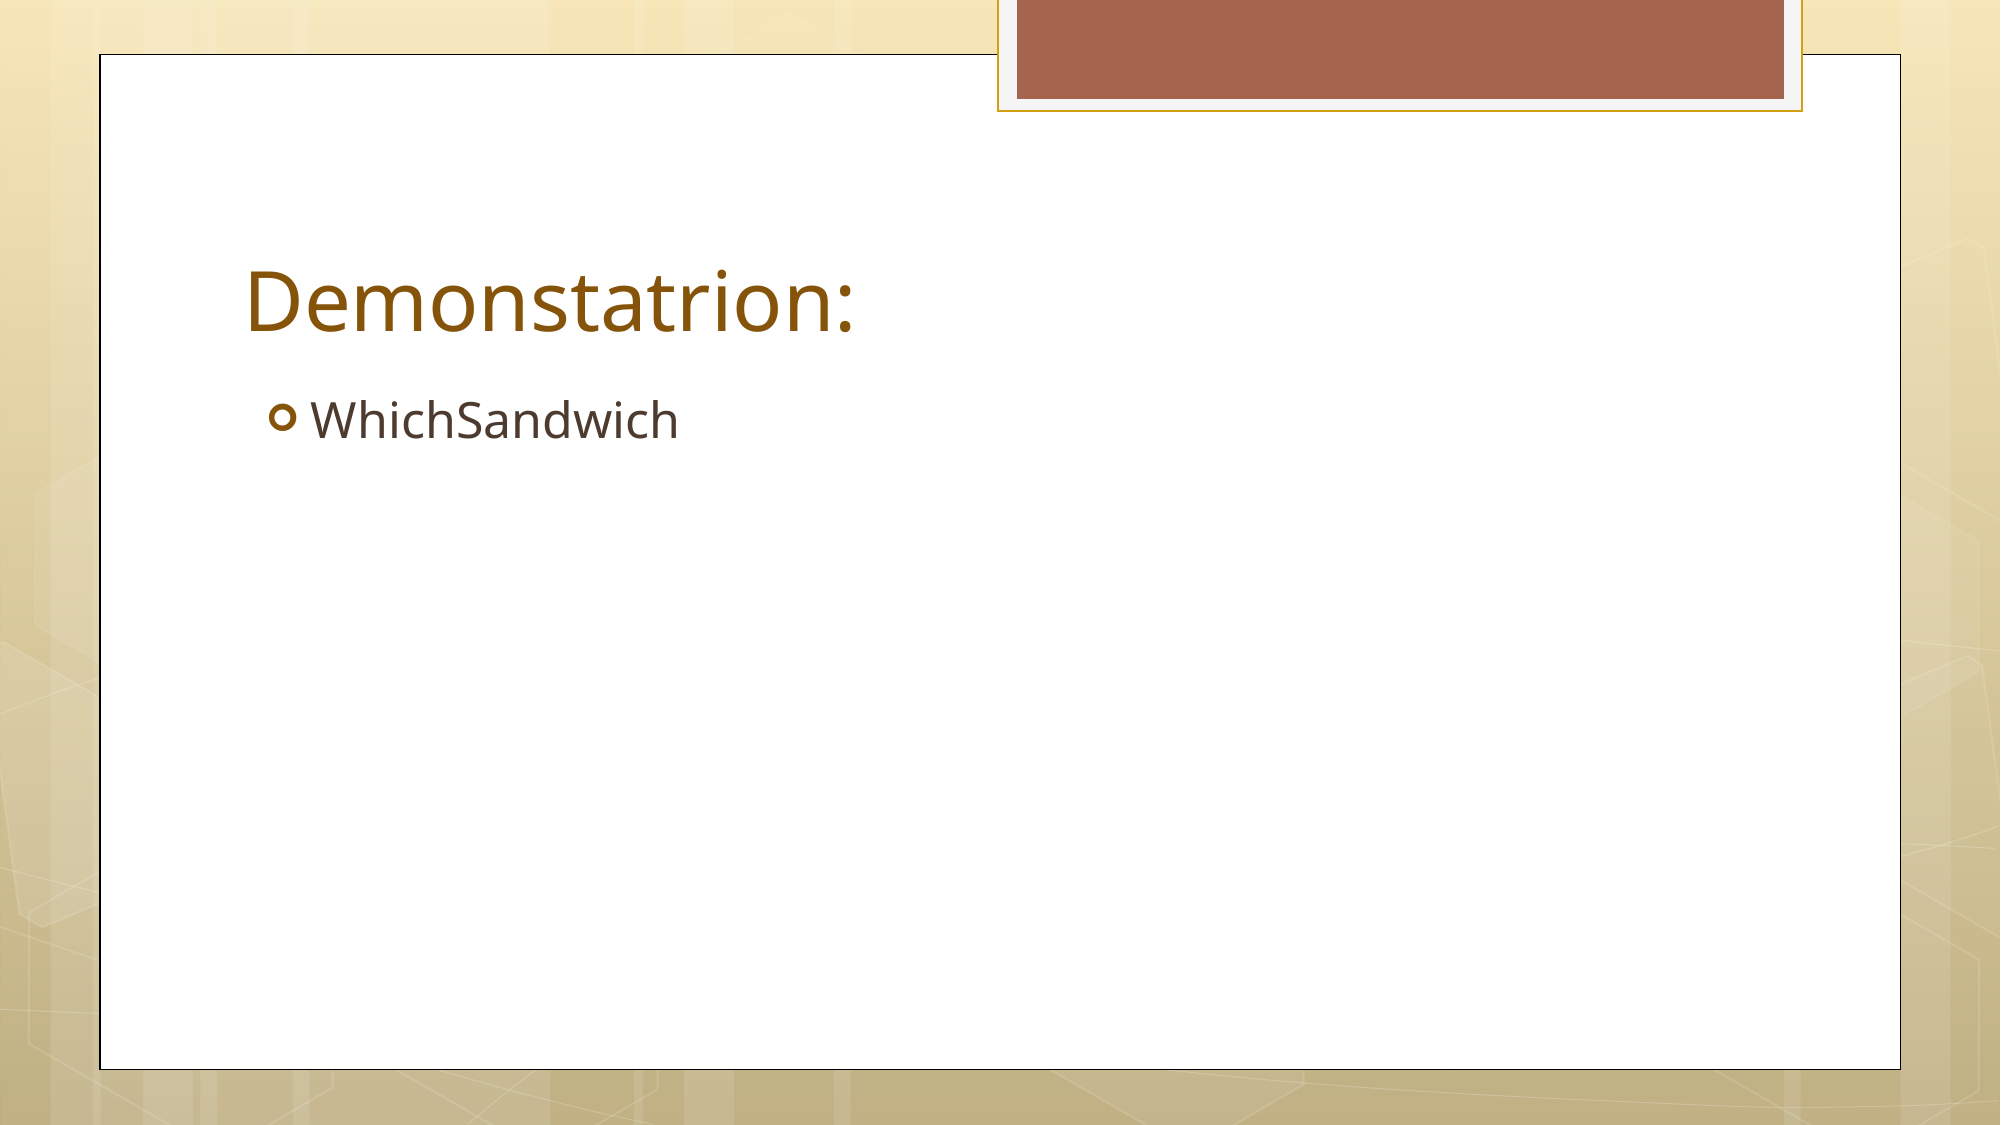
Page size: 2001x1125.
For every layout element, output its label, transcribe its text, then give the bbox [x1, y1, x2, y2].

list WhichSandwich [228, 381, 1769, 957]
title Demonstatrion: [228, 168, 1765, 357]
